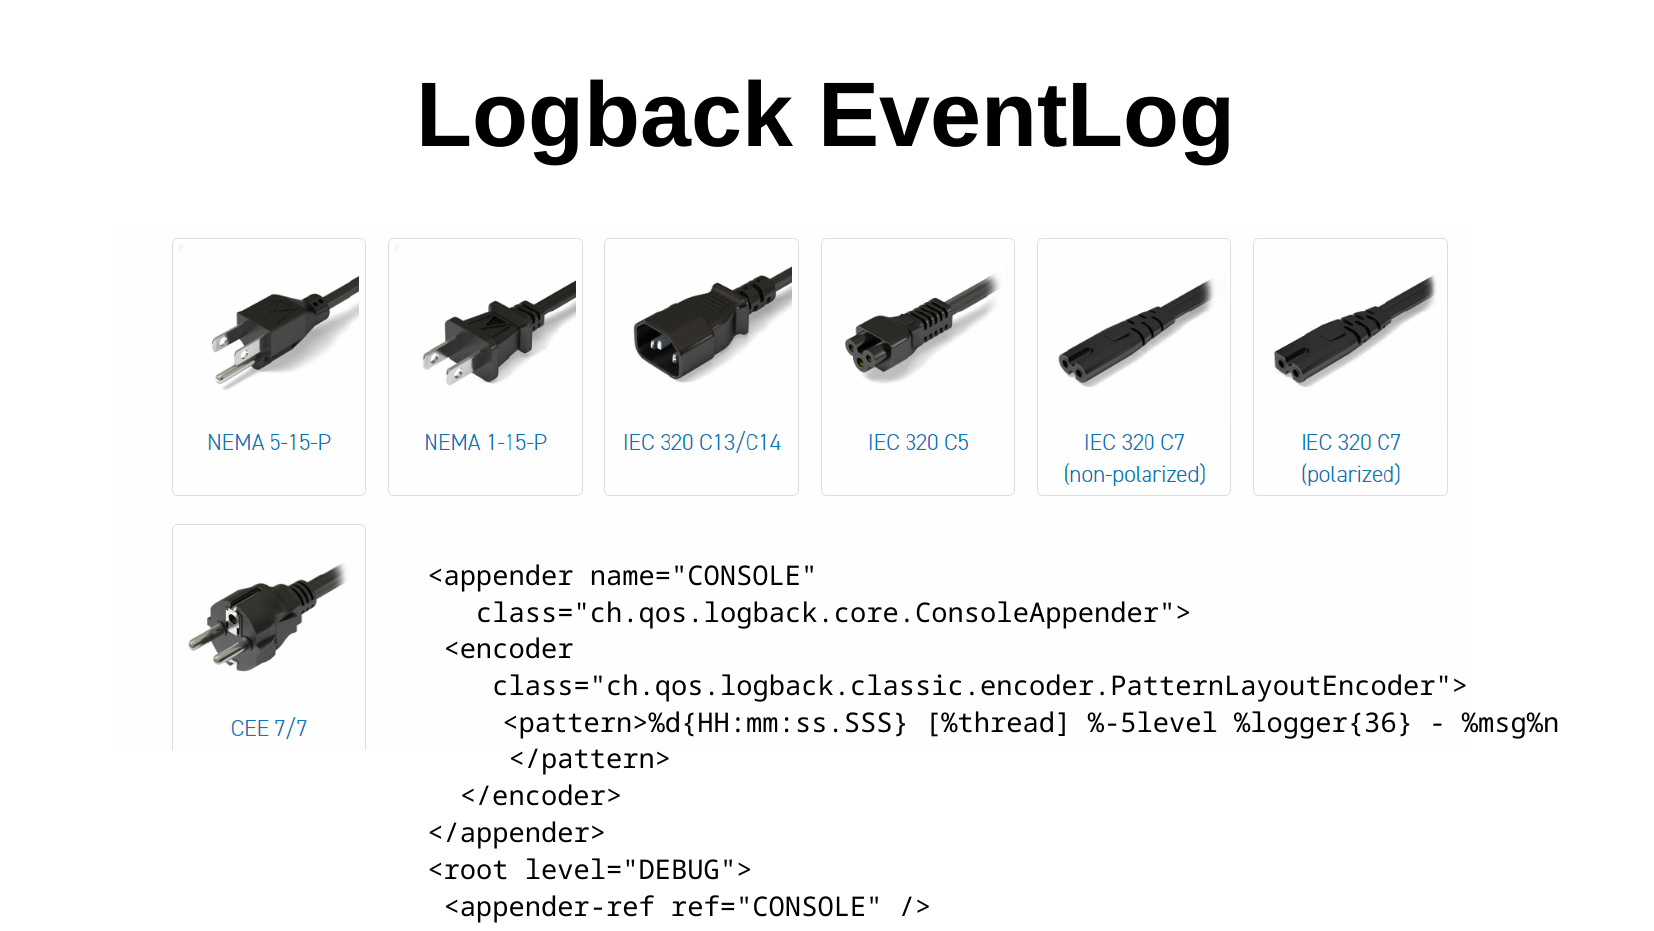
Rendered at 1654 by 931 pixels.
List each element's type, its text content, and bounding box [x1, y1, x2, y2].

title Logback EventLog [82, 37, 1571, 193]
text_box <appender name="CONSOLE" class="ch.qos.logback.core.ConsoleAppender"> <encoder class="ch.qos.logback.classic.encoder.PatternLayoutEncoder"> <pattern>%d{HH:mm:ss.SSS} [%thread] %-5level %logger{36} - %msg%n </pattern> </encoder> </appender> <root level="DEBUG"> <appender-ref ref="CONSOLE" /> </root> [412, 549, 1654, 908]
picture [112, 224, 1465, 750]
